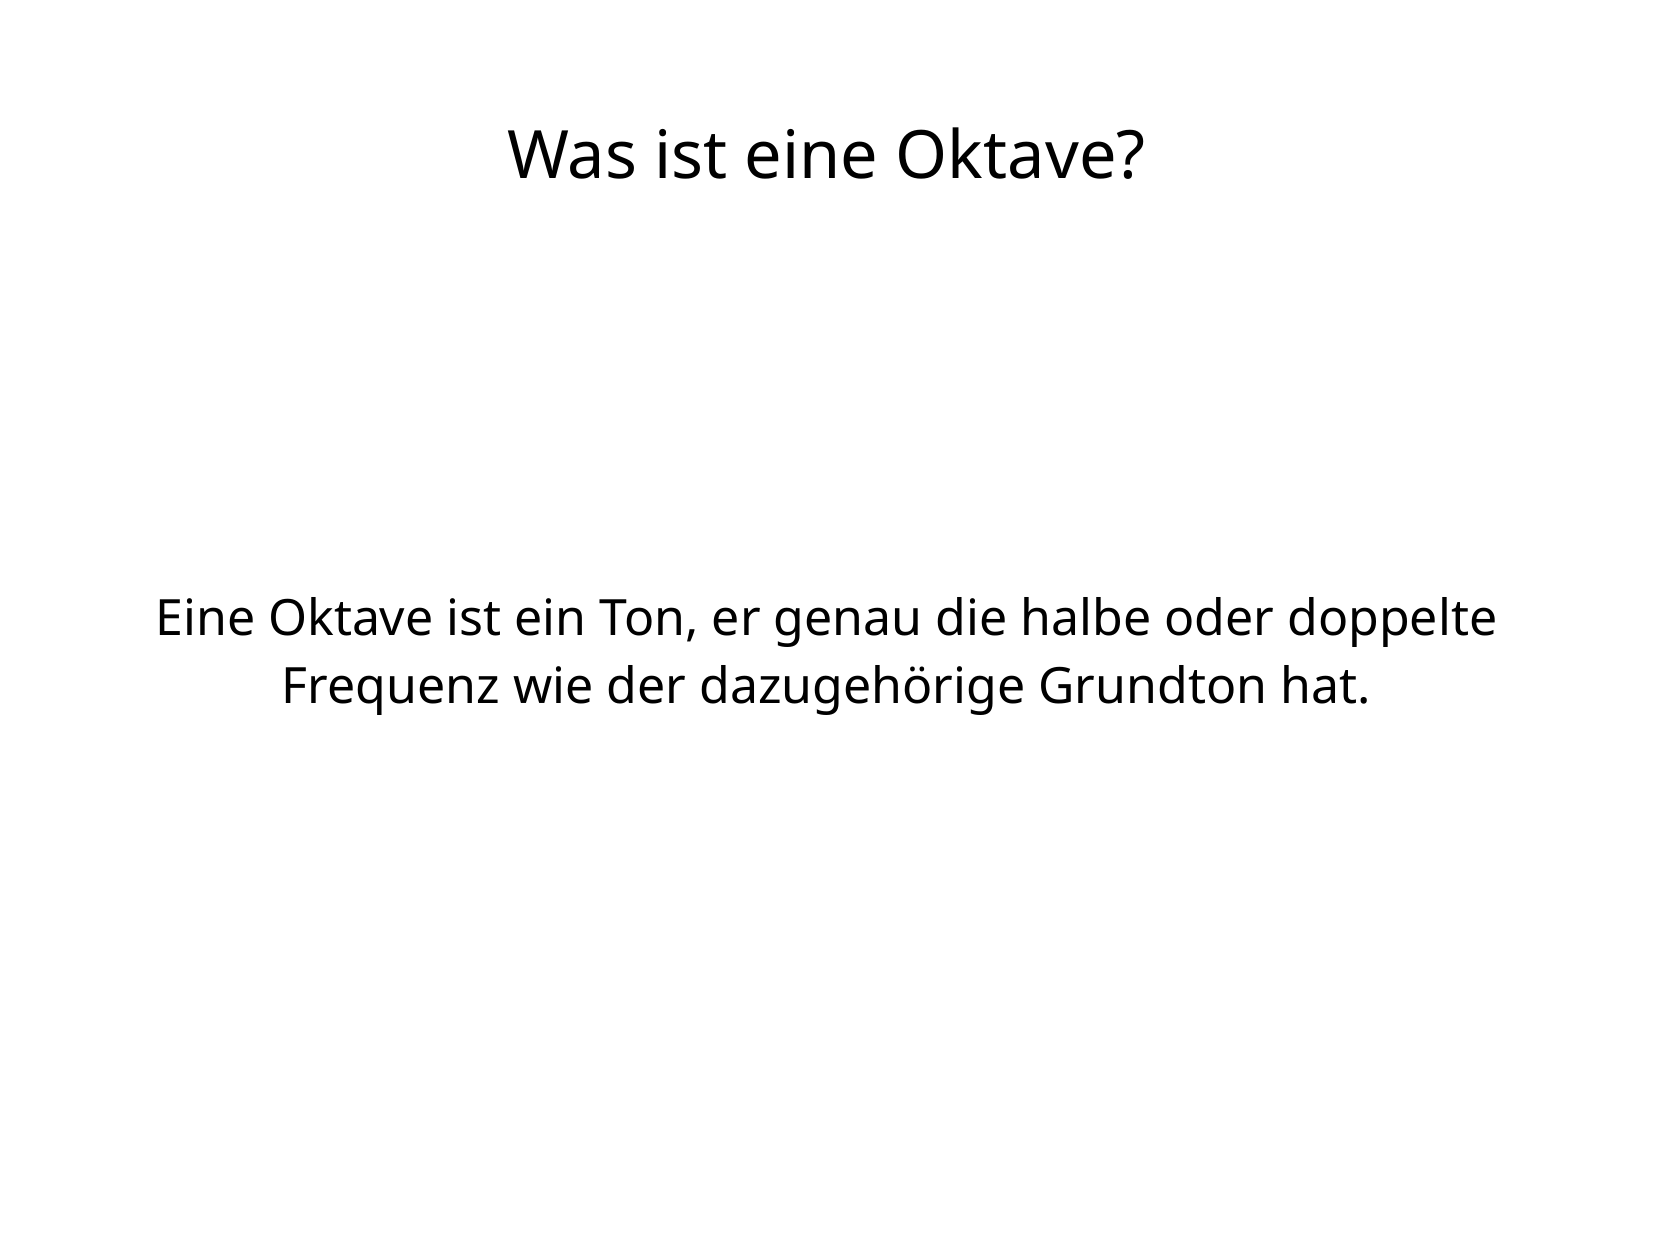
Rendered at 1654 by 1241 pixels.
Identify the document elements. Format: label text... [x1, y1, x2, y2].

subtitle Eine Oktave ist ein Ton, er genau die halbe oder doppelte Frequenz wie der dazugehörige Grundton hat. [82, 290, 1571, 1010]
title Was ist eine Oktave? [82, 49, 1571, 257]
